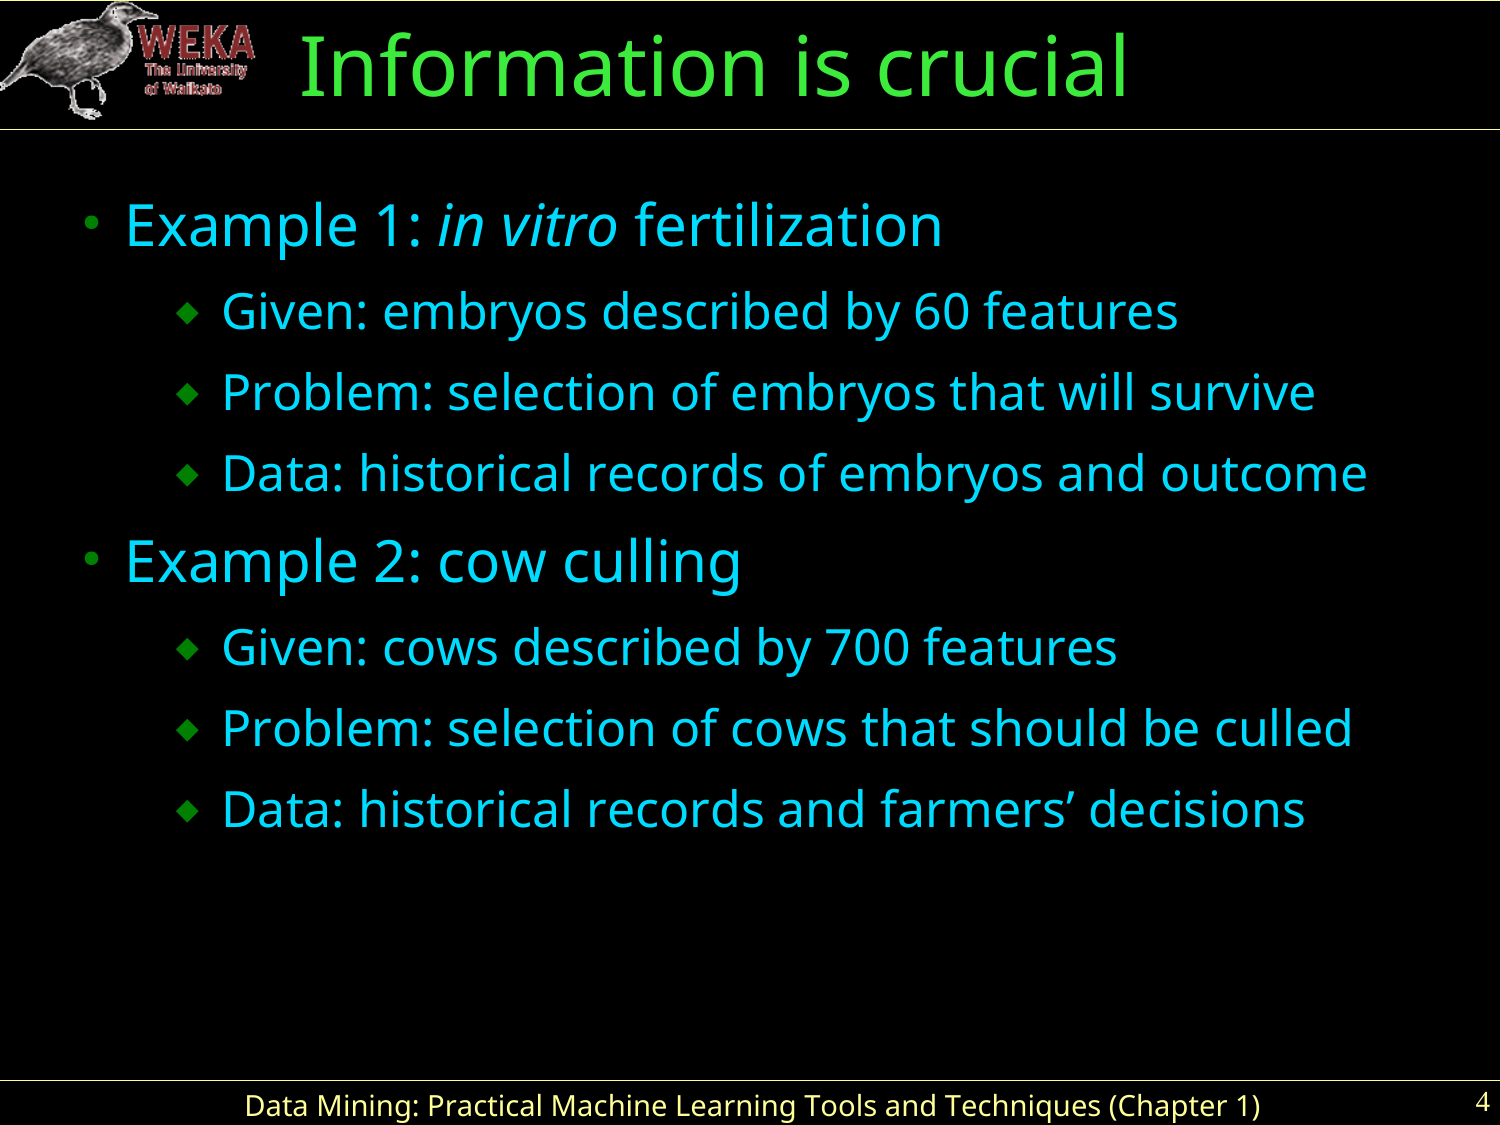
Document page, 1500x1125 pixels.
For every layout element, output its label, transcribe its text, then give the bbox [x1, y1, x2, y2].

title Information is crucial [263, 0, 1500, 159]
picture [0, 1, 263, 129]
list Example 1: in vitro fertilization Given: embryos described by 60 features Problem: selection of embryos that will survive Data: historical records of embryos and outcome Example 2: cow culling Given: cows described by 700 features Problem: selection of cows that should be culled Data: historical records and farmers’ decisions [67, 177, 1418, 1093]
